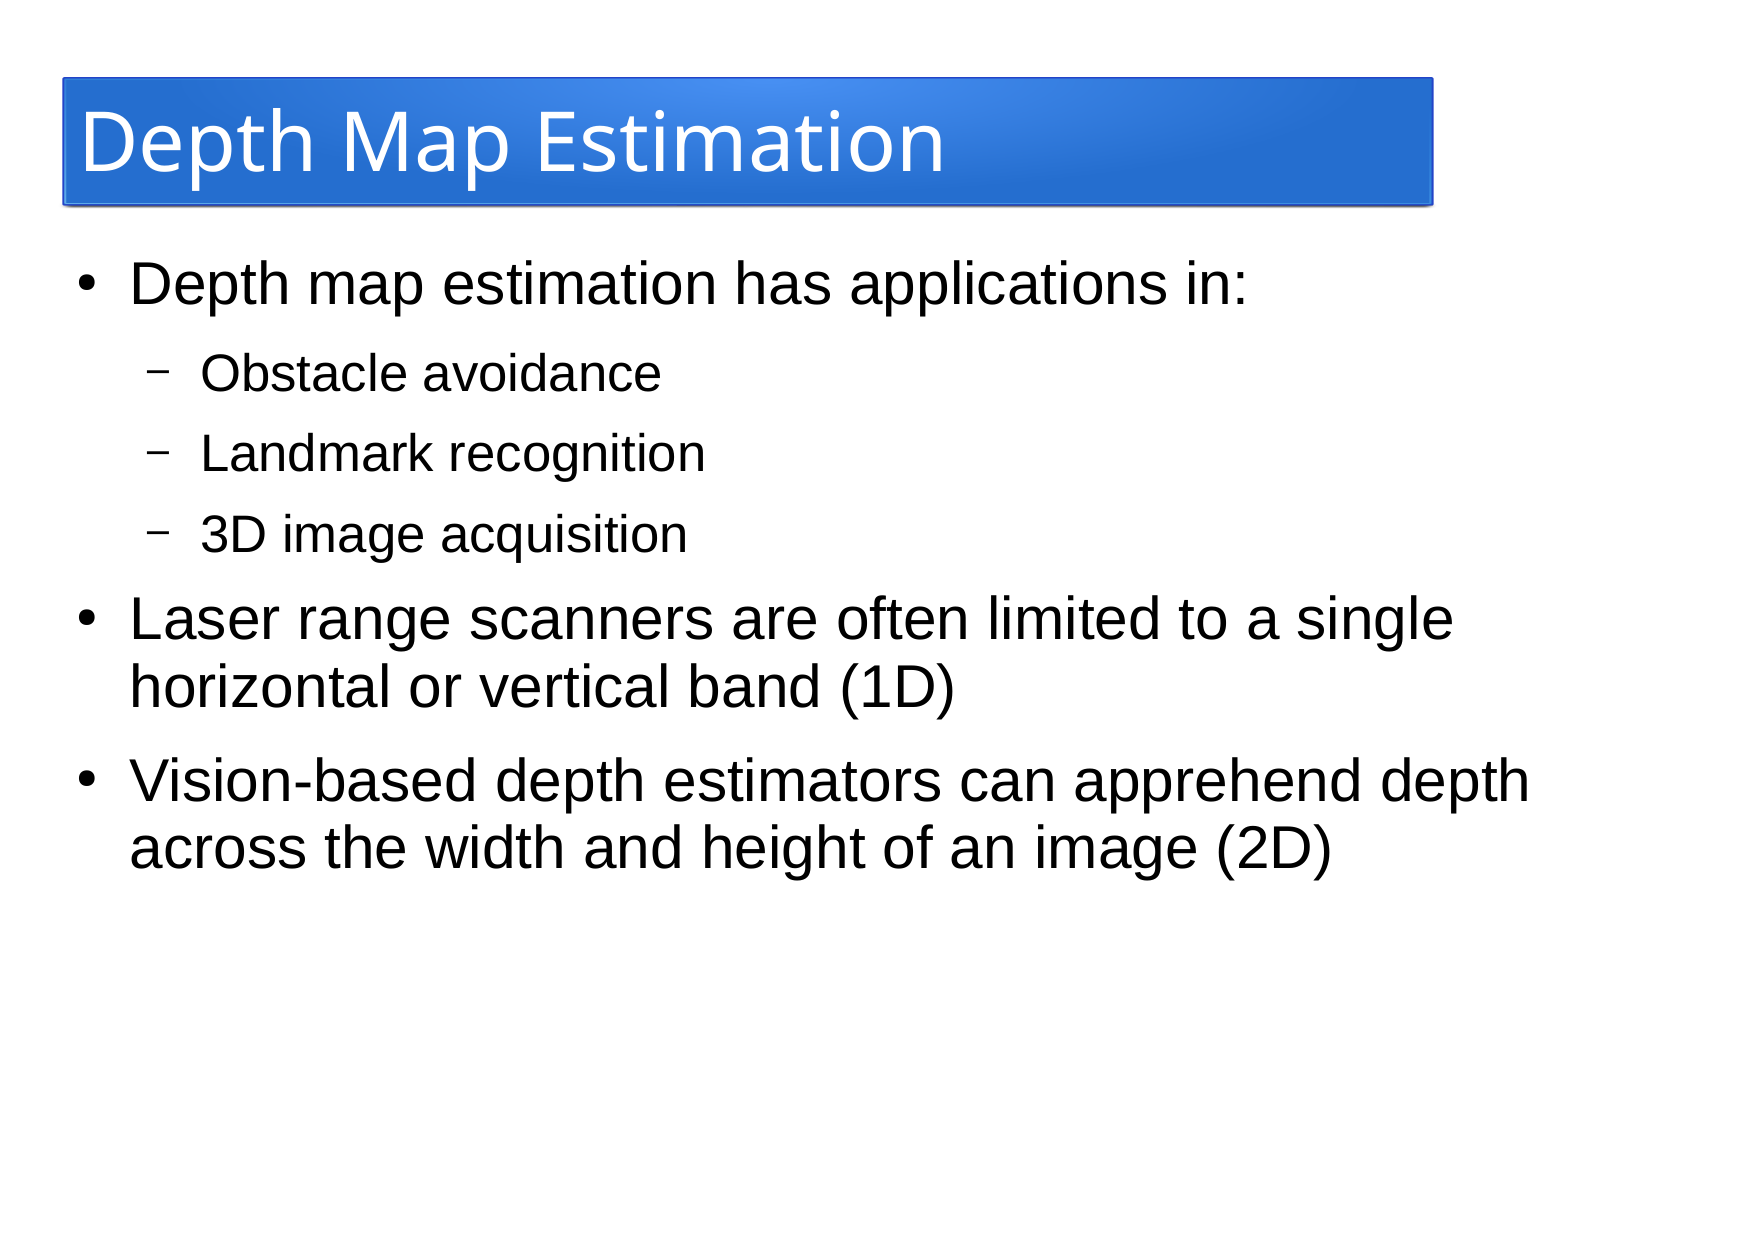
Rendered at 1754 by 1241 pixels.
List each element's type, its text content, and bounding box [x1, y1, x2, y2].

picture [58, 77, 1439, 209]
title Depth Map Estimation [78, 80, 1429, 198]
list Depth map estimation has applications in: Obstacle avoidance Landmark recognition 3D image acquisition Laser range scanners are often limited to a single horizontal or vertical band (1D) Vision-based depth estimators can apprehend depth across the width and height of an image (2D) [58, 249, 1696, 992]
